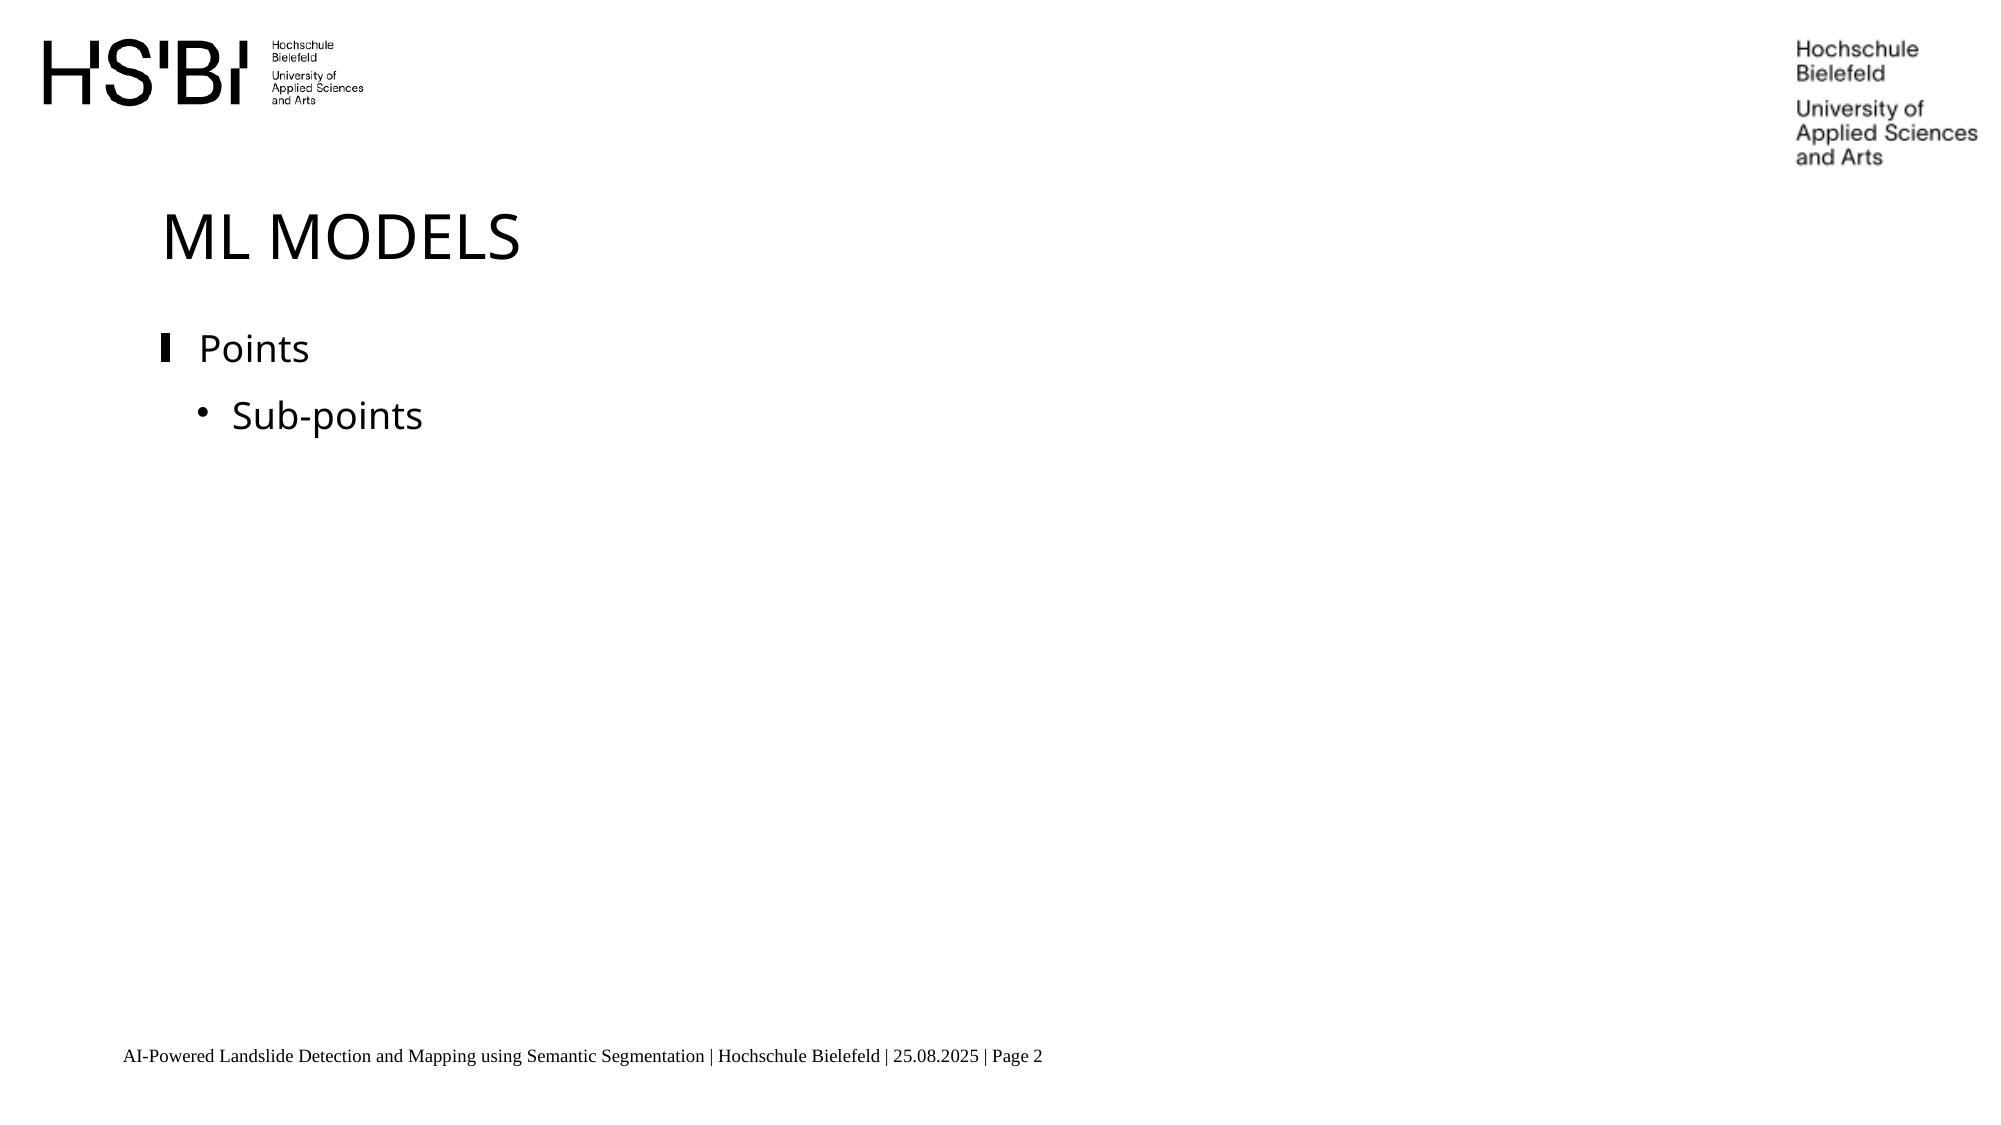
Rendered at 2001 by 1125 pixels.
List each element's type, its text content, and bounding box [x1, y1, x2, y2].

text_box ML models [161, 205, 1797, 278]
text_box Points Sub-points [161, 302, 1797, 1029]
text_box AI-Powered Landslide Detection and Mapping using Semantic Segmentation | Hochschule Bielefeld | 25.08.2025 | Page 2 [108, 1036, 1108, 1074]
